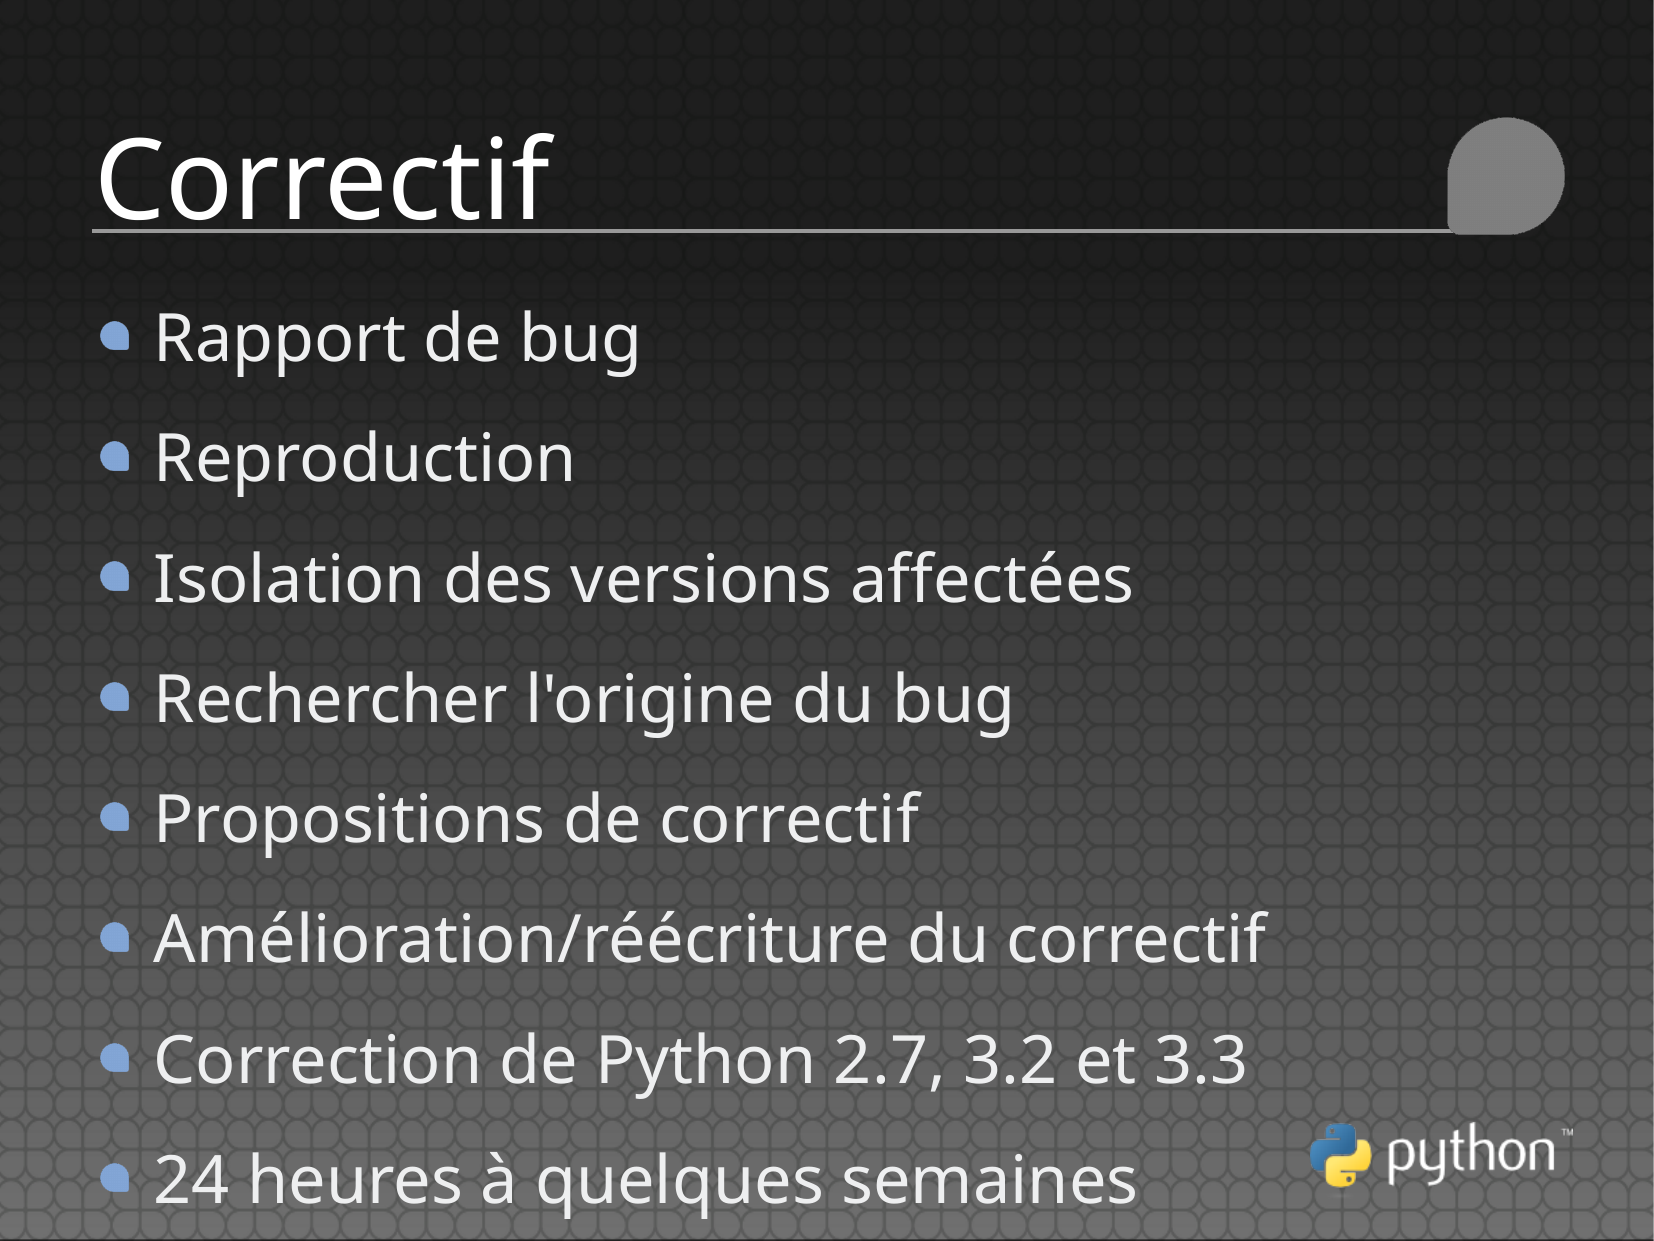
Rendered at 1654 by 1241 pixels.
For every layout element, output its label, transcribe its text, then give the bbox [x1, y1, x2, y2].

title Correctif [94, 100, 1426, 251]
list Rapport de bug Reproduction Isolation des versions affectées Rechercher l'origine du bug Propositions de correctif Amélioration/réécriture du correctif Correction de Python 2.7, 3.2 et 3.3 24 heures à quelques semaines [82, 290, 1571, 1096]
picture [0, 0, 1654, 1241]
